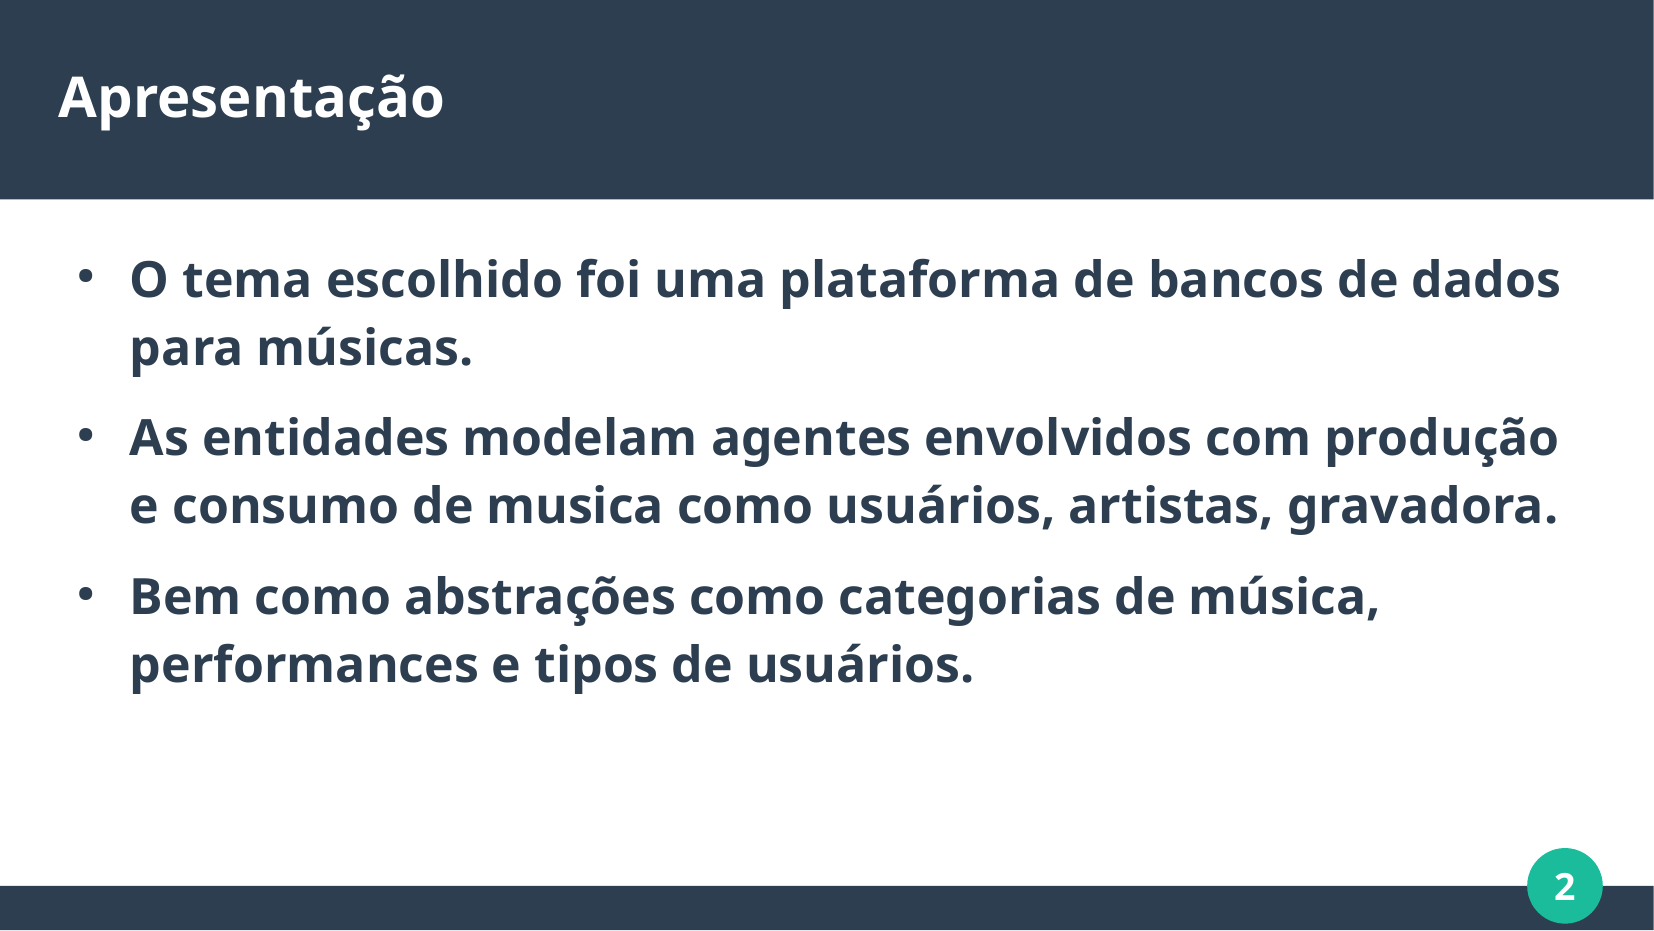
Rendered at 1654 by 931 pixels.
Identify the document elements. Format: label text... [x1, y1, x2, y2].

list O tema escolhido foi uma plataforma de bancos de dados para músicas. As entidades modelam agentes envolvidos com produção e consumo de musica como usuários, artistas, gravadora. Bem como abstrações como categorias de música, performances e tipos de usuários. [59, 243, 1595, 864]
title Apresentação [59, 37, 1595, 156]
